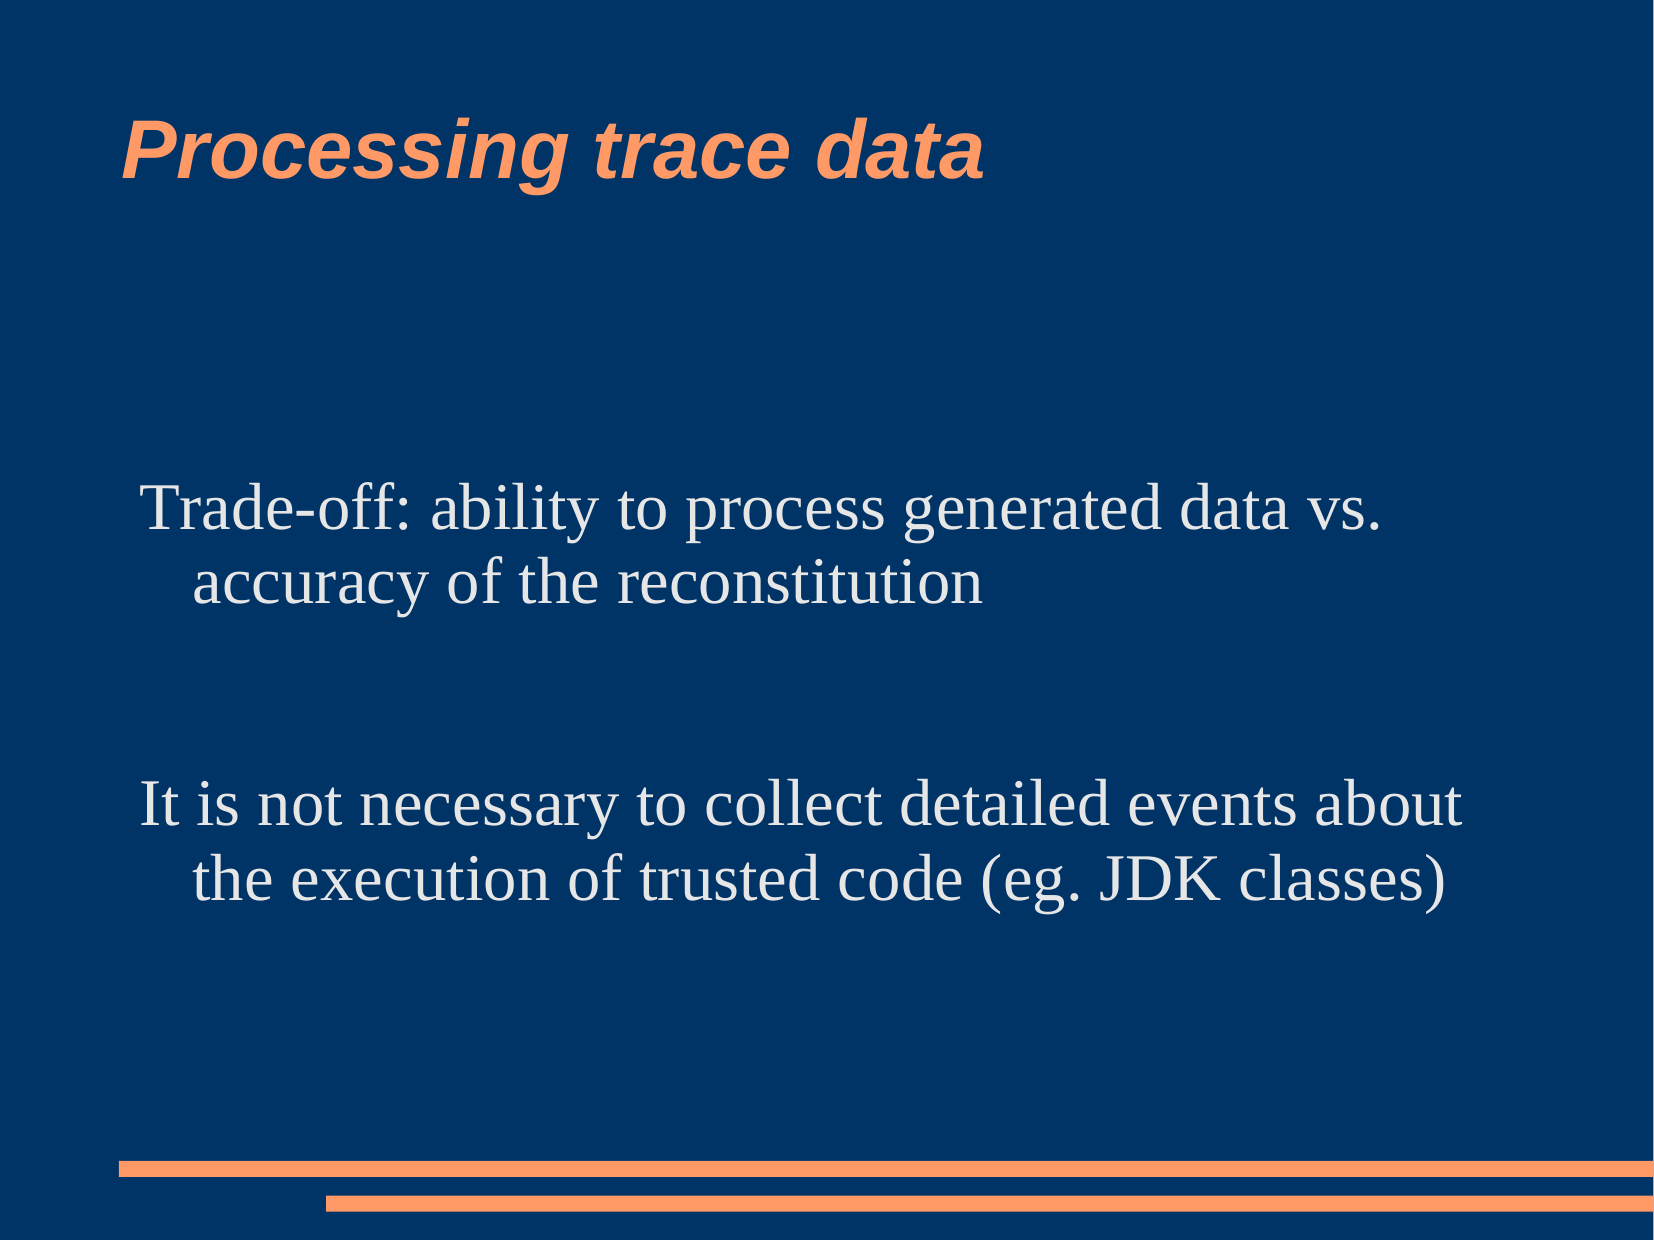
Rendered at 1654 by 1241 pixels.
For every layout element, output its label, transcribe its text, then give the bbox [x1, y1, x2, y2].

list Trade-off: ability to process generated data vs. accuracy of the reconstitution It is not necessary to collect detailed events about the execution of trusted code (eg. JDK classes) [121, 322, 1561, 1133]
title Processing trace data [121, 46, 1534, 254]
